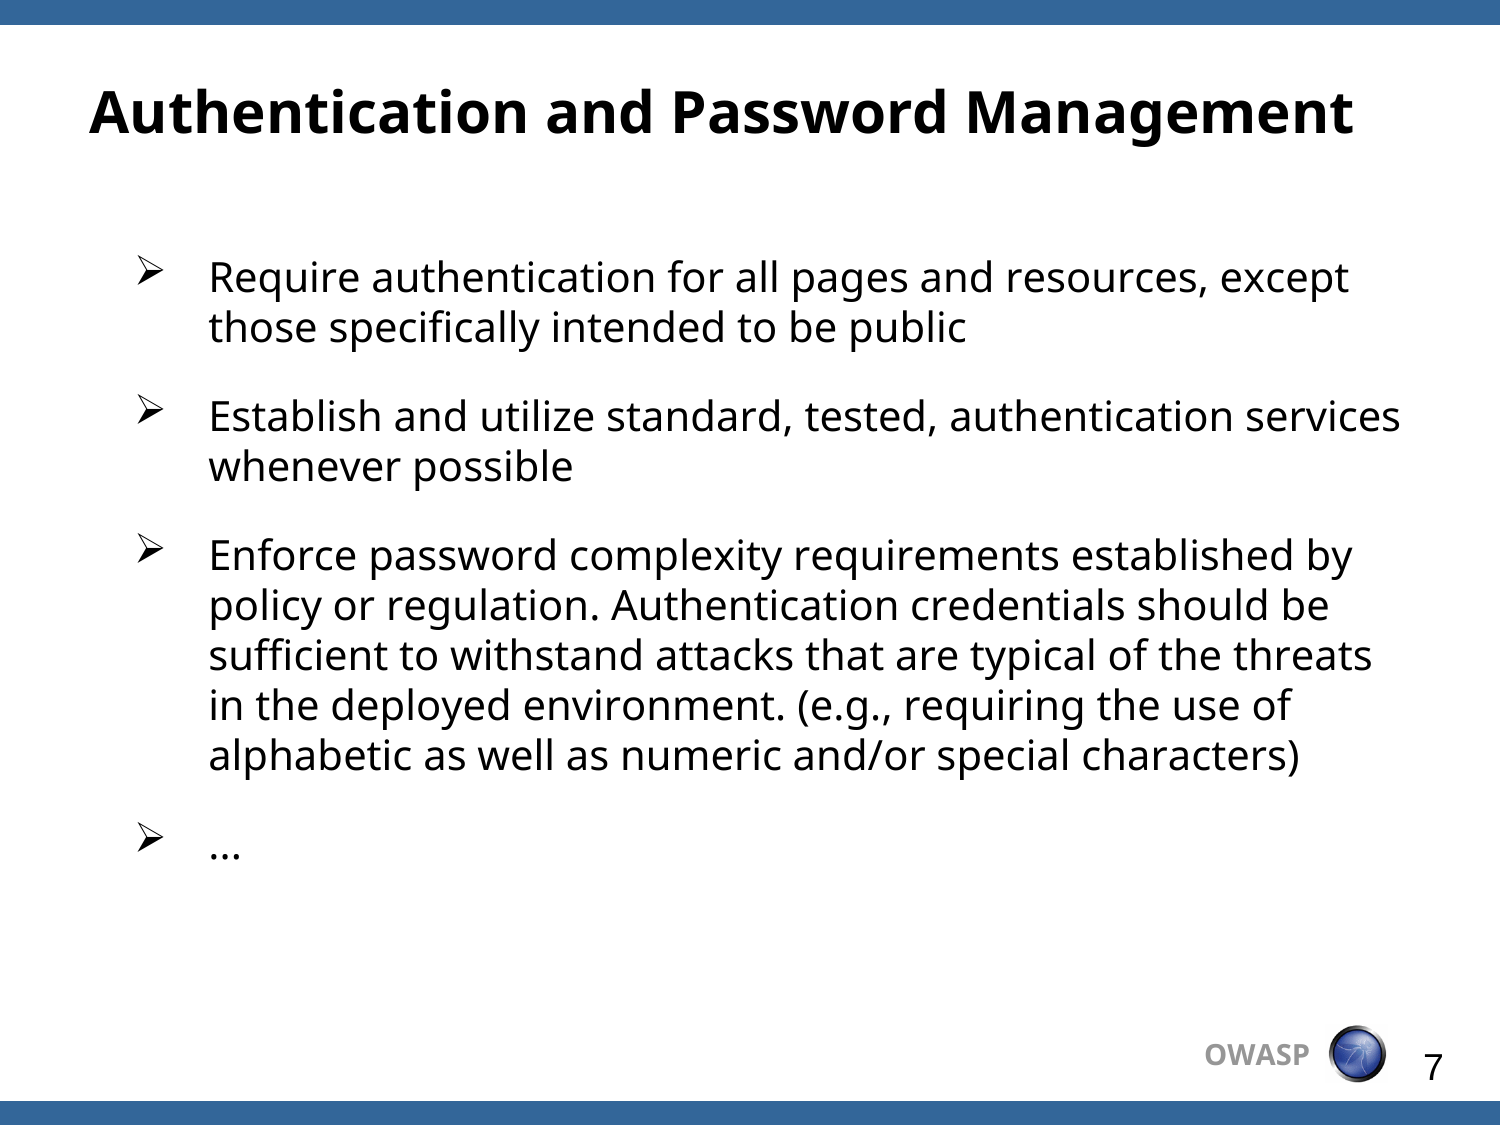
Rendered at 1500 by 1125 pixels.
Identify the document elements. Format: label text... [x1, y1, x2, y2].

picture [1325, 1024, 1388, 1083]
list Require authentication for all pages and resources, except those specifically intended to be public Establish and utilize standard, tested, authentication services whenever possible Enforce password complexity requirements established by policy or regulation. Authentication credentials should be sufficient to withstand attacks that are typical of the threats in the deployed environment. (e.g., requiring the use of alphabetic as well as numeric and/or special characters) ... [81, 242, 1418, 951]
title Authentication and Password Management [75, 45, 1426, 176]
